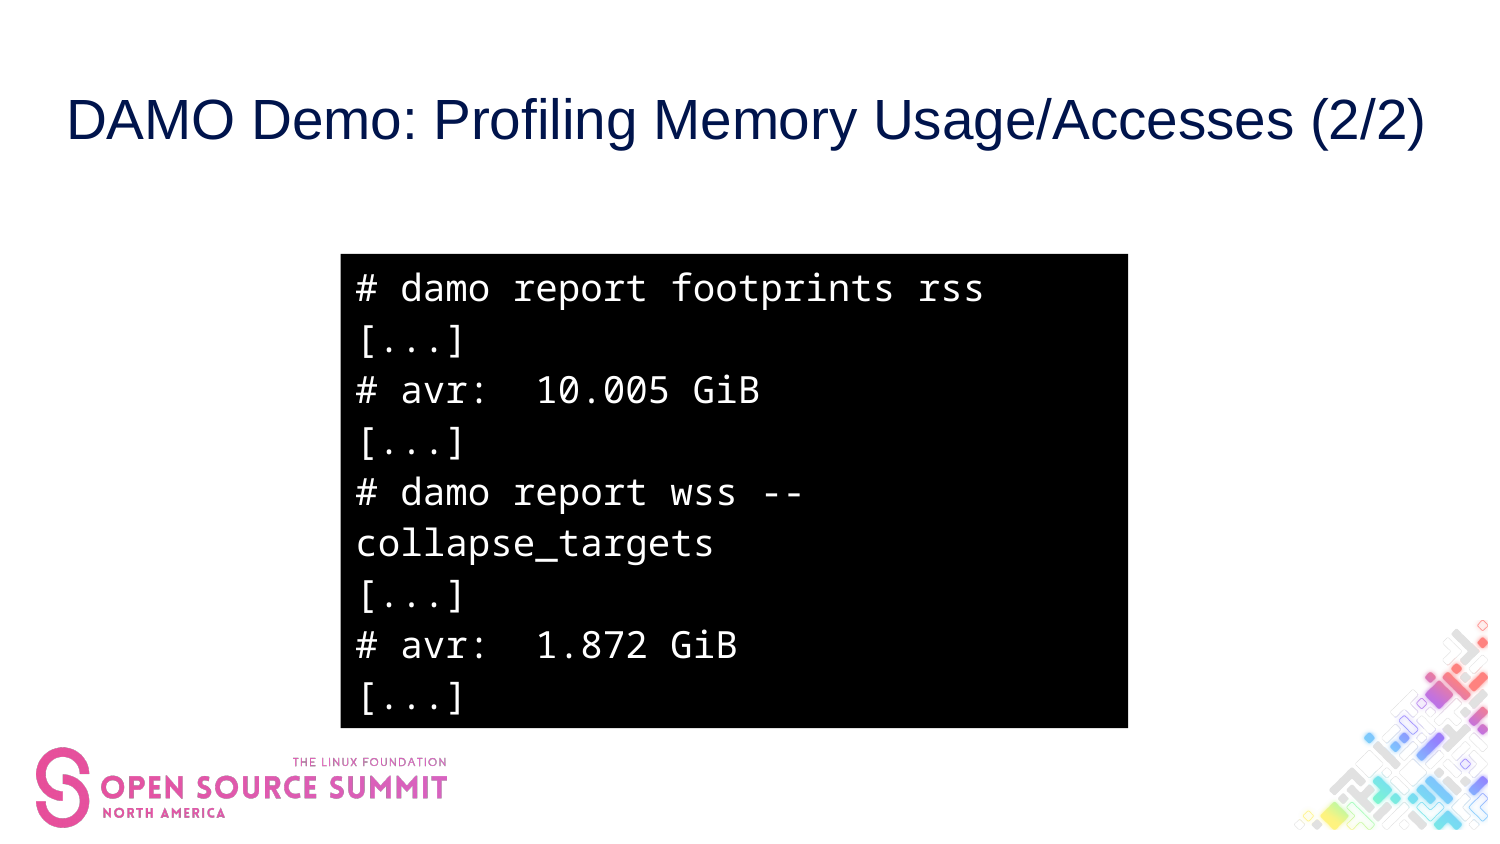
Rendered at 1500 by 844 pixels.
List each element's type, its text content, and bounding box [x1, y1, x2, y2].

title DAMO Demo: Profiling Memory Usage/Accesses (2/2) [51, 72, 1449, 167]
picture [36, 747, 447, 828]
text_box # damo report footprints rss [...] # avr: 10.005 GiB [...] # damo report wss --collapse_targets [...] # avr: 1.872 GiB [...] [340, 253, 1129, 571]
picture [1294, 620, 1488, 830]
